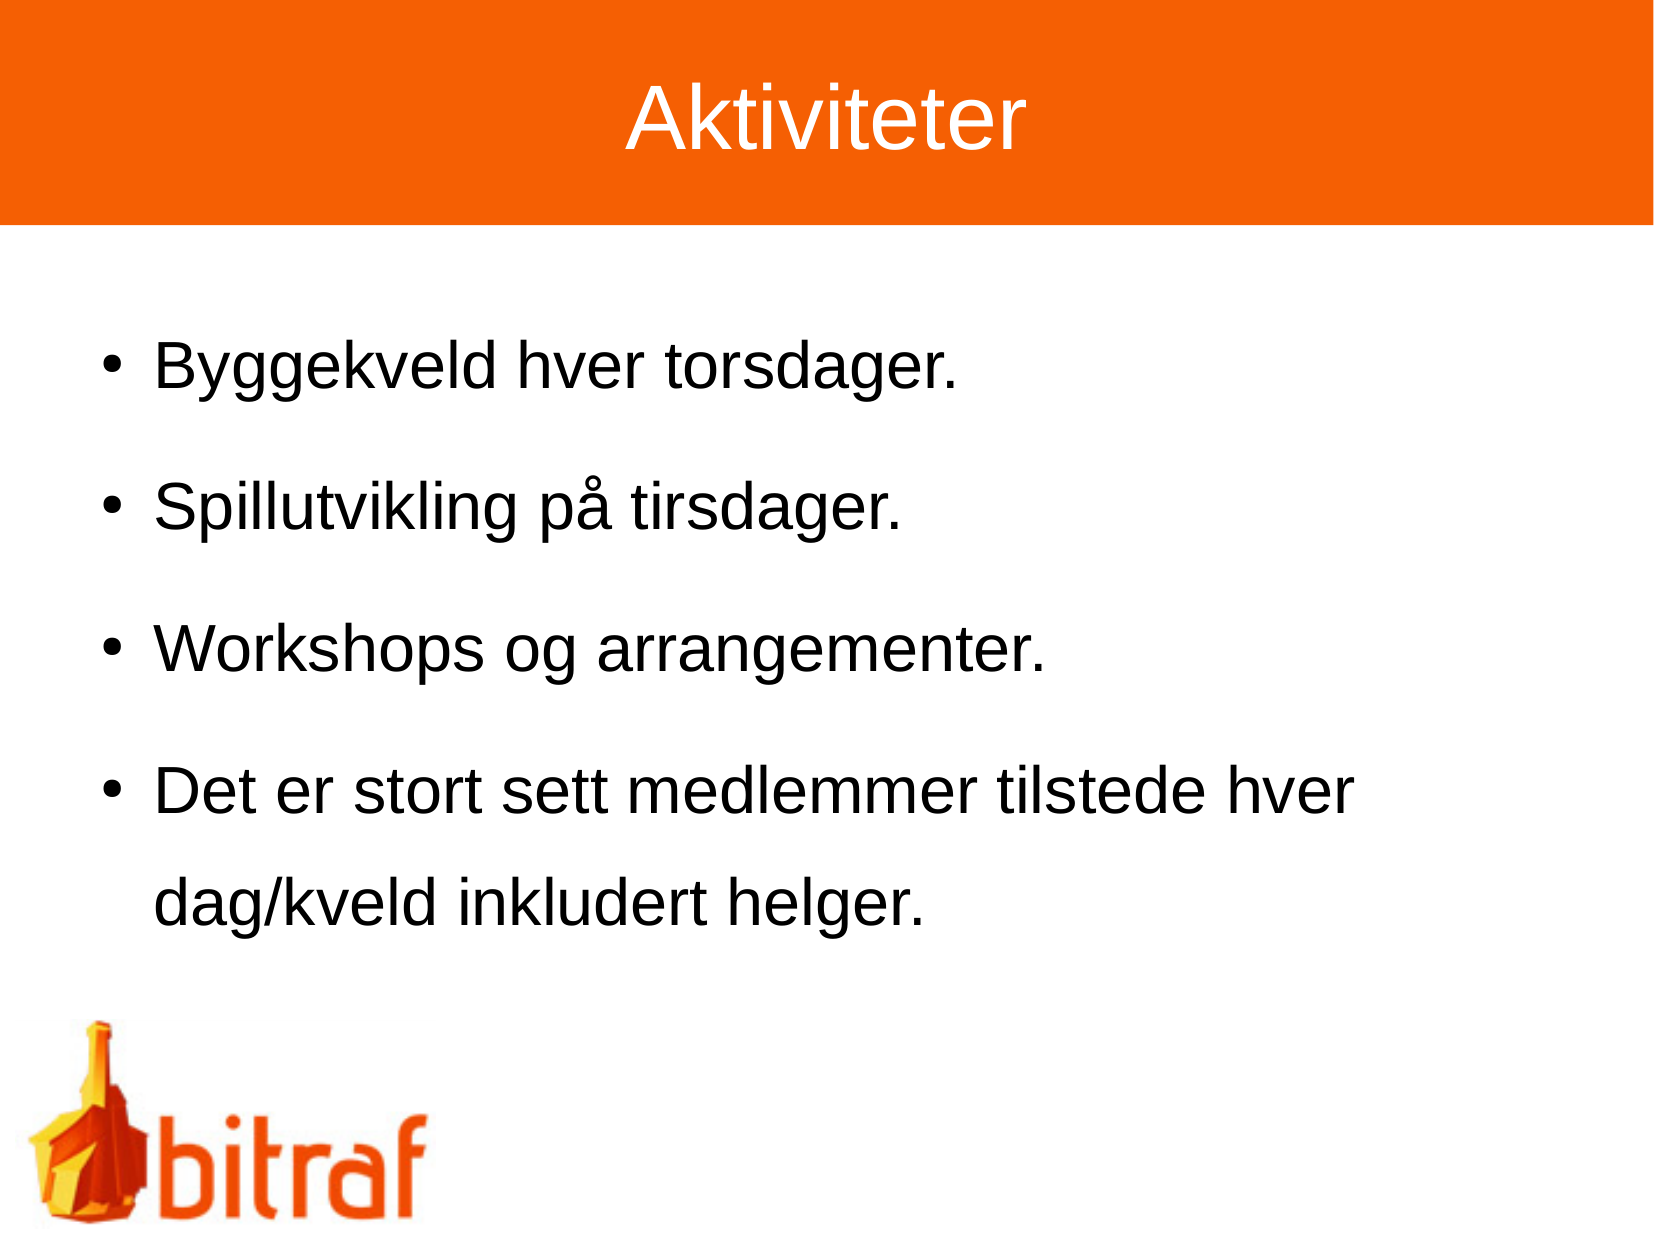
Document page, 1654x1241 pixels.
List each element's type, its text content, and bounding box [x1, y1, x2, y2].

title Aktiviteter [82, 13, 1571, 222]
list Byggekveld hver torsdager. Spillutvikling på tirsdager. Workshops og arrangementer. Det er stort sett medlemmer tilstede hver dag/kveld inkludert helger. [82, 290, 1538, 1010]
picture [15, 1019, 436, 1229]
